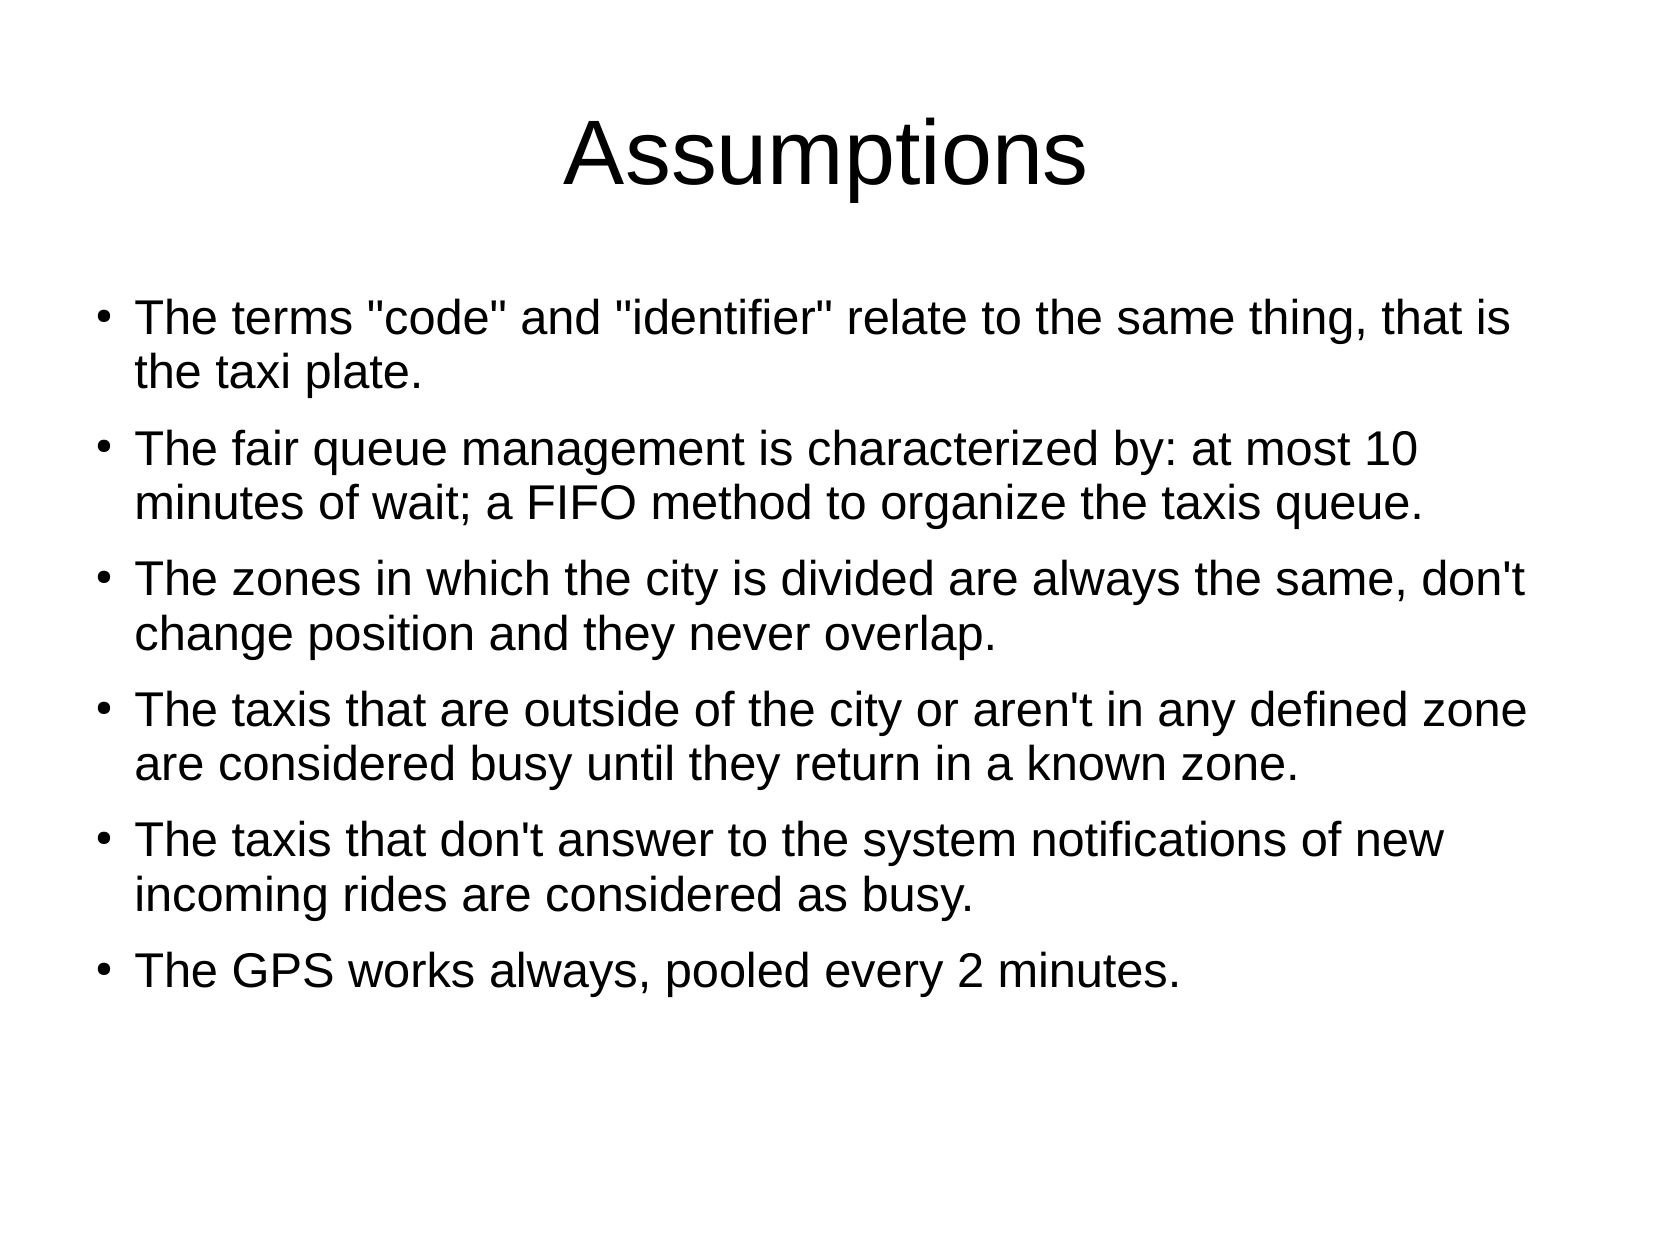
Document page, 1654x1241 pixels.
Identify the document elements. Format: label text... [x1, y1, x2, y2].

list The terms "code" and "identifier" relate to the same thing, that is the taxi plate. The fair queue management is characterized by: at most 10 minutes of wait; a FIFO method to organize the taxis queue. The zones in which the city is divided are always the same, don't change position and they never overlap. The taxis that are outside of the city or aren't in any defined zone are considered busy until they return in a known zone. The taxis that don't answer to the system notifications of new incoming rides are considered as busy. The GPS works always, pooled every 2 minutes. [82, 290, 1571, 1010]
title Assumptions [82, 49, 1571, 257]
